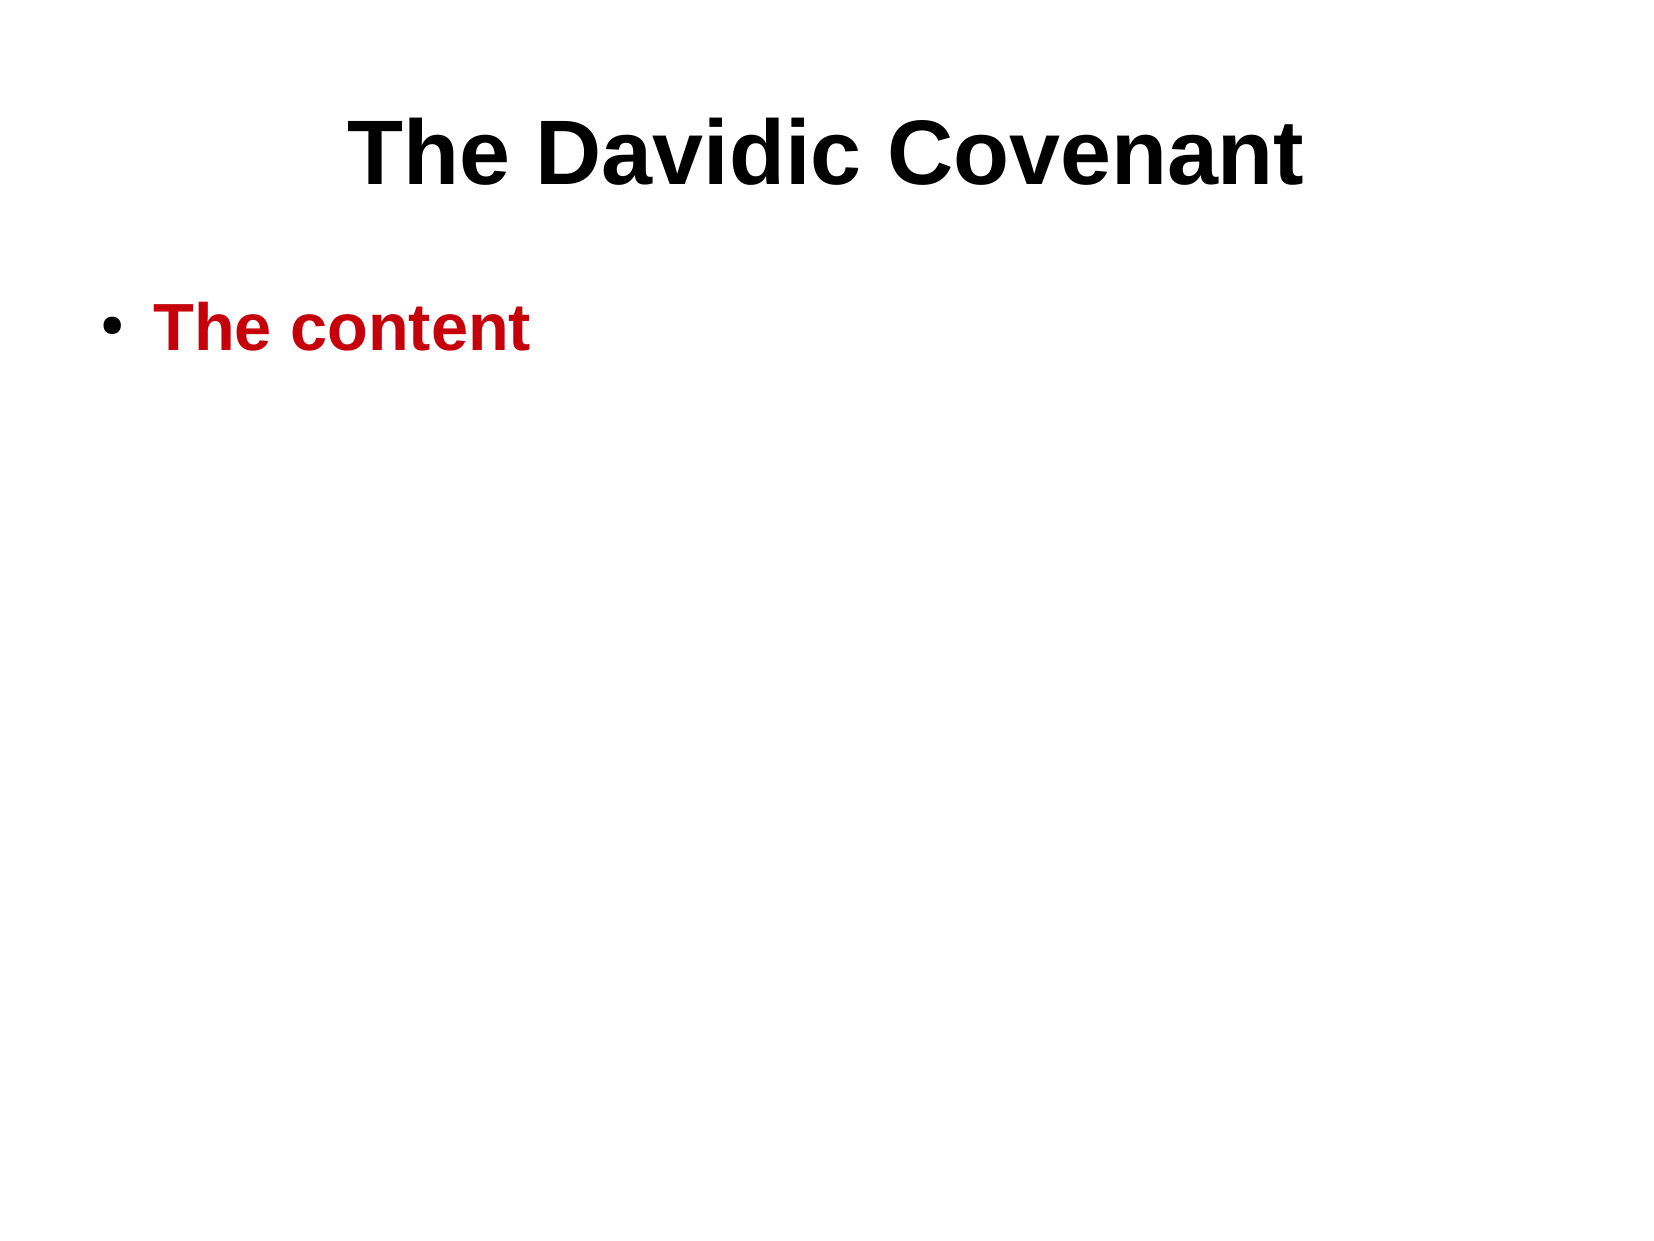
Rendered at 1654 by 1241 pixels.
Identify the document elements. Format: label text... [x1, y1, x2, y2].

title The Davidic Covenant [82, 49, 1571, 257]
list The content [82, 290, 1571, 1109]
